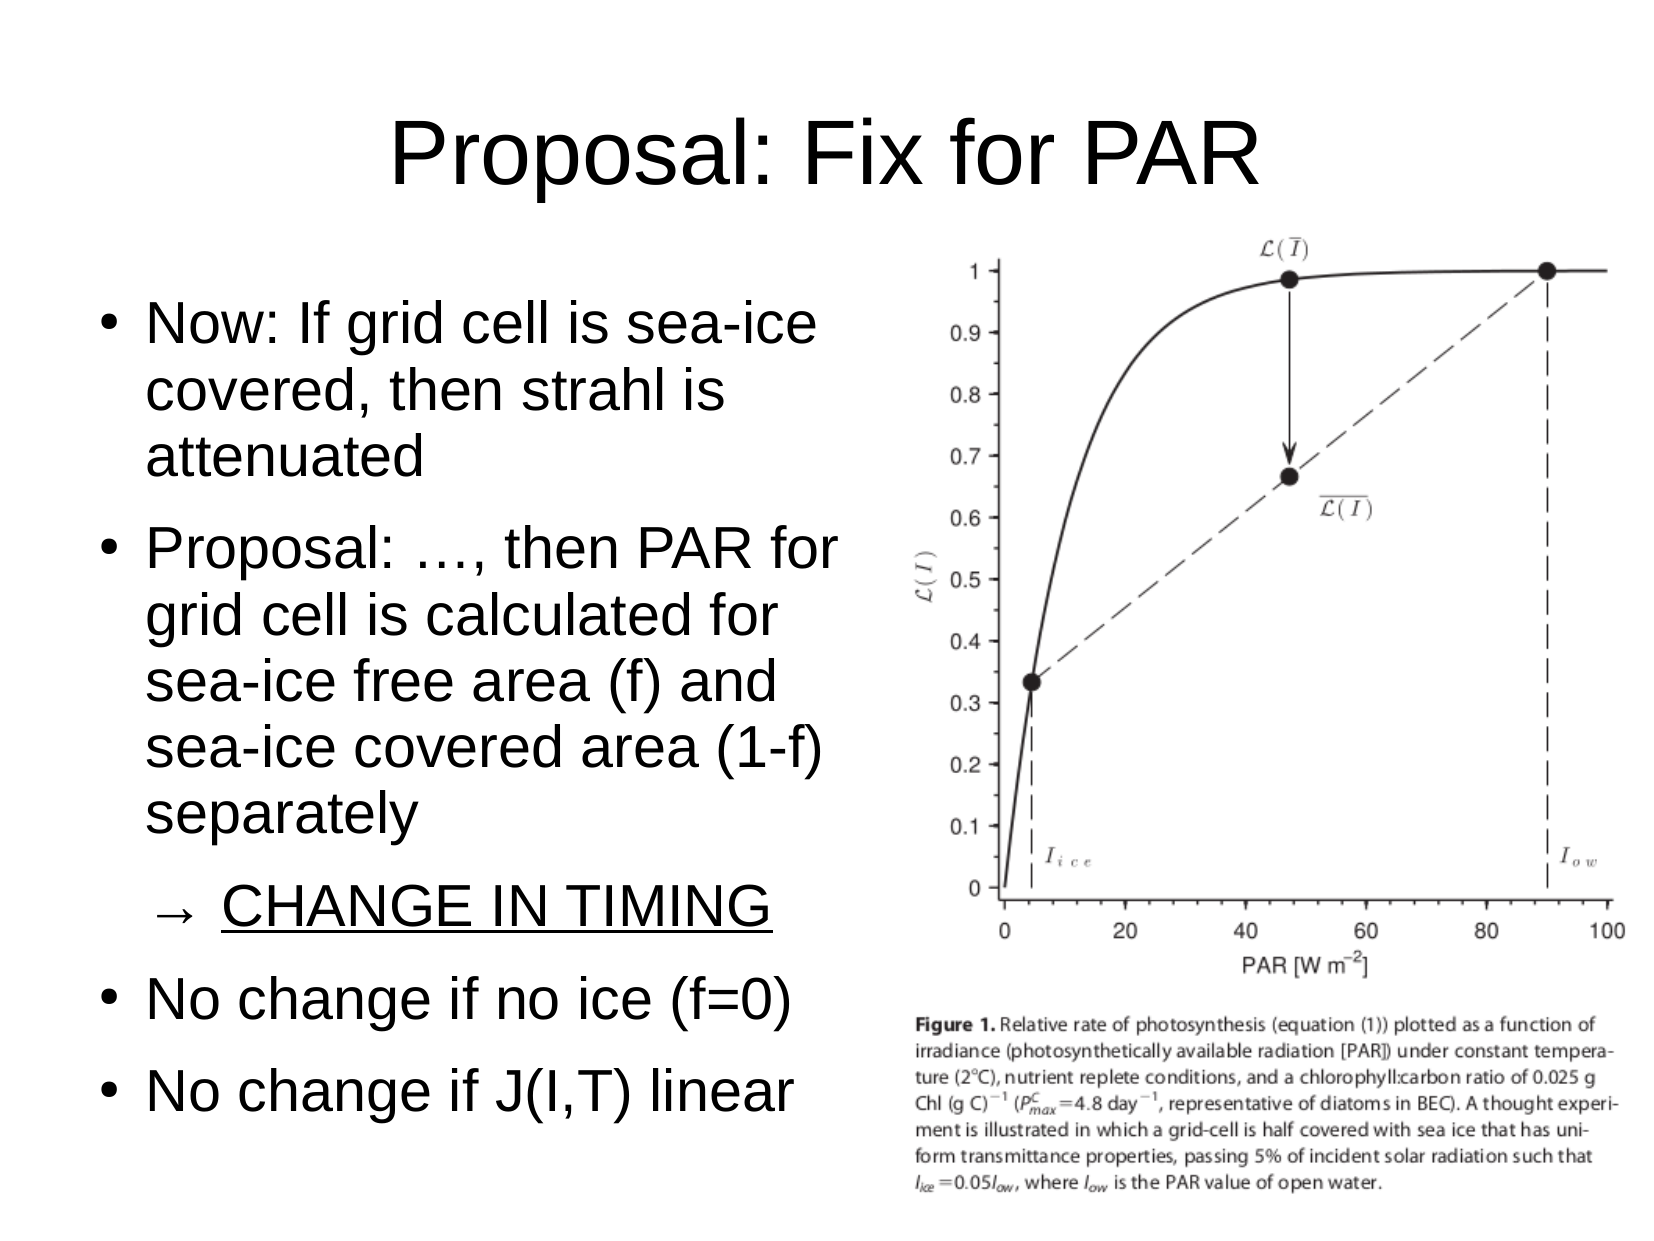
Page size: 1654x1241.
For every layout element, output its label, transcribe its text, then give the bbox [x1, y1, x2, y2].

list Now: If grid cell is sea-ice covered, then strahl is attenuated Proposal: …, then PAR for grid cell is calculated for sea-ice free area (f) and sea-ice covered area (1-f) separately → CHANGE IN TIMING No change if no ice (f=0) No change if J(I,T) linear [82, 290, 886, 1126]
title Proposal: Fix for PAR [82, 49, 1571, 257]
picture [892, 233, 1647, 1201]
